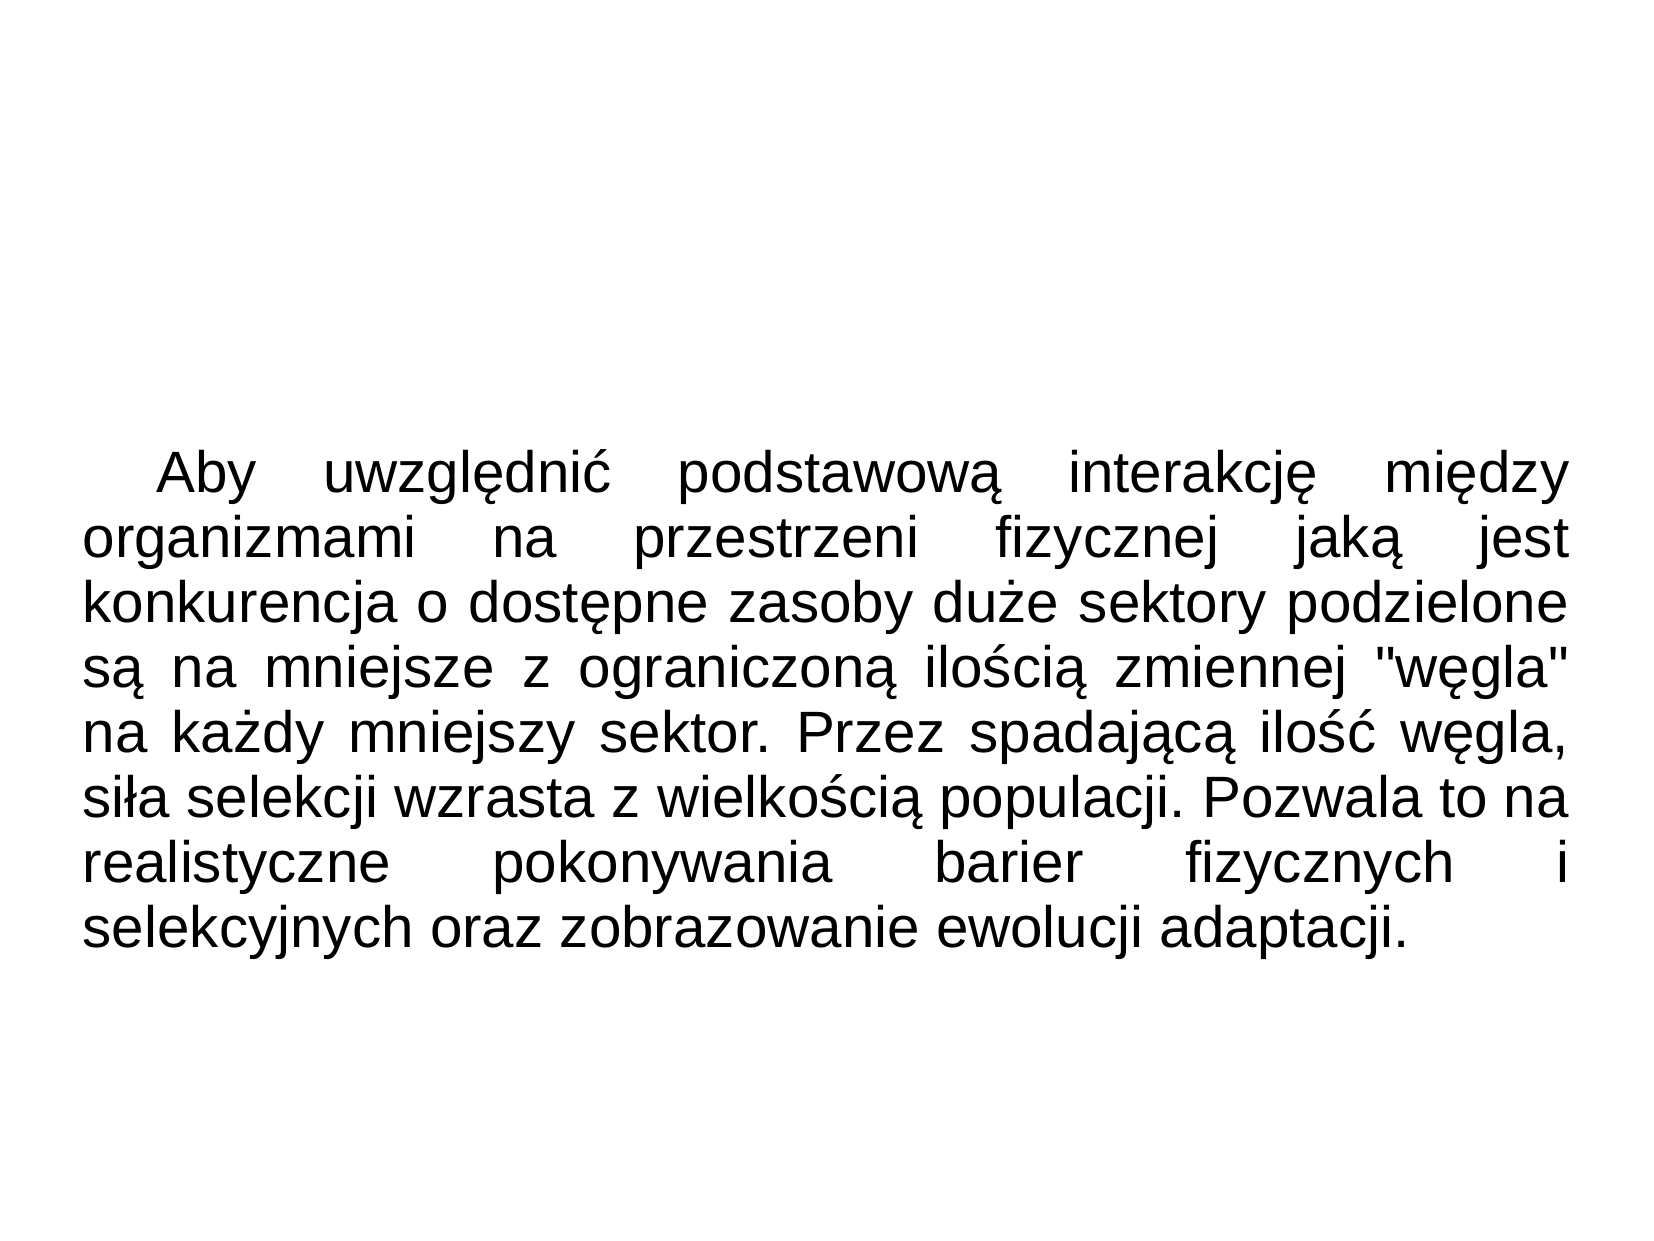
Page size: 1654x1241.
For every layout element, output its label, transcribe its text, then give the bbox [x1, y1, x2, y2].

subtitle Aby uwzględnić podstawową interakcję między organizmami na przestrzeni fizycznej jaką jest konkurencja o dostępne zasoby duże sektory podzielone są na mniejsze z ograniczoną ilością zmiennej "węgla" na każdy mniejszy sektor. Przez spadającą ilość węgla, siła selekcji wzrasta z wielkością populacji. Pozwala to na realistyczne pokonywania barier fizycznych i selekcyjnych oraz zobrazowanie ewolucji adaptacji. [82, 290, 1571, 1109]
